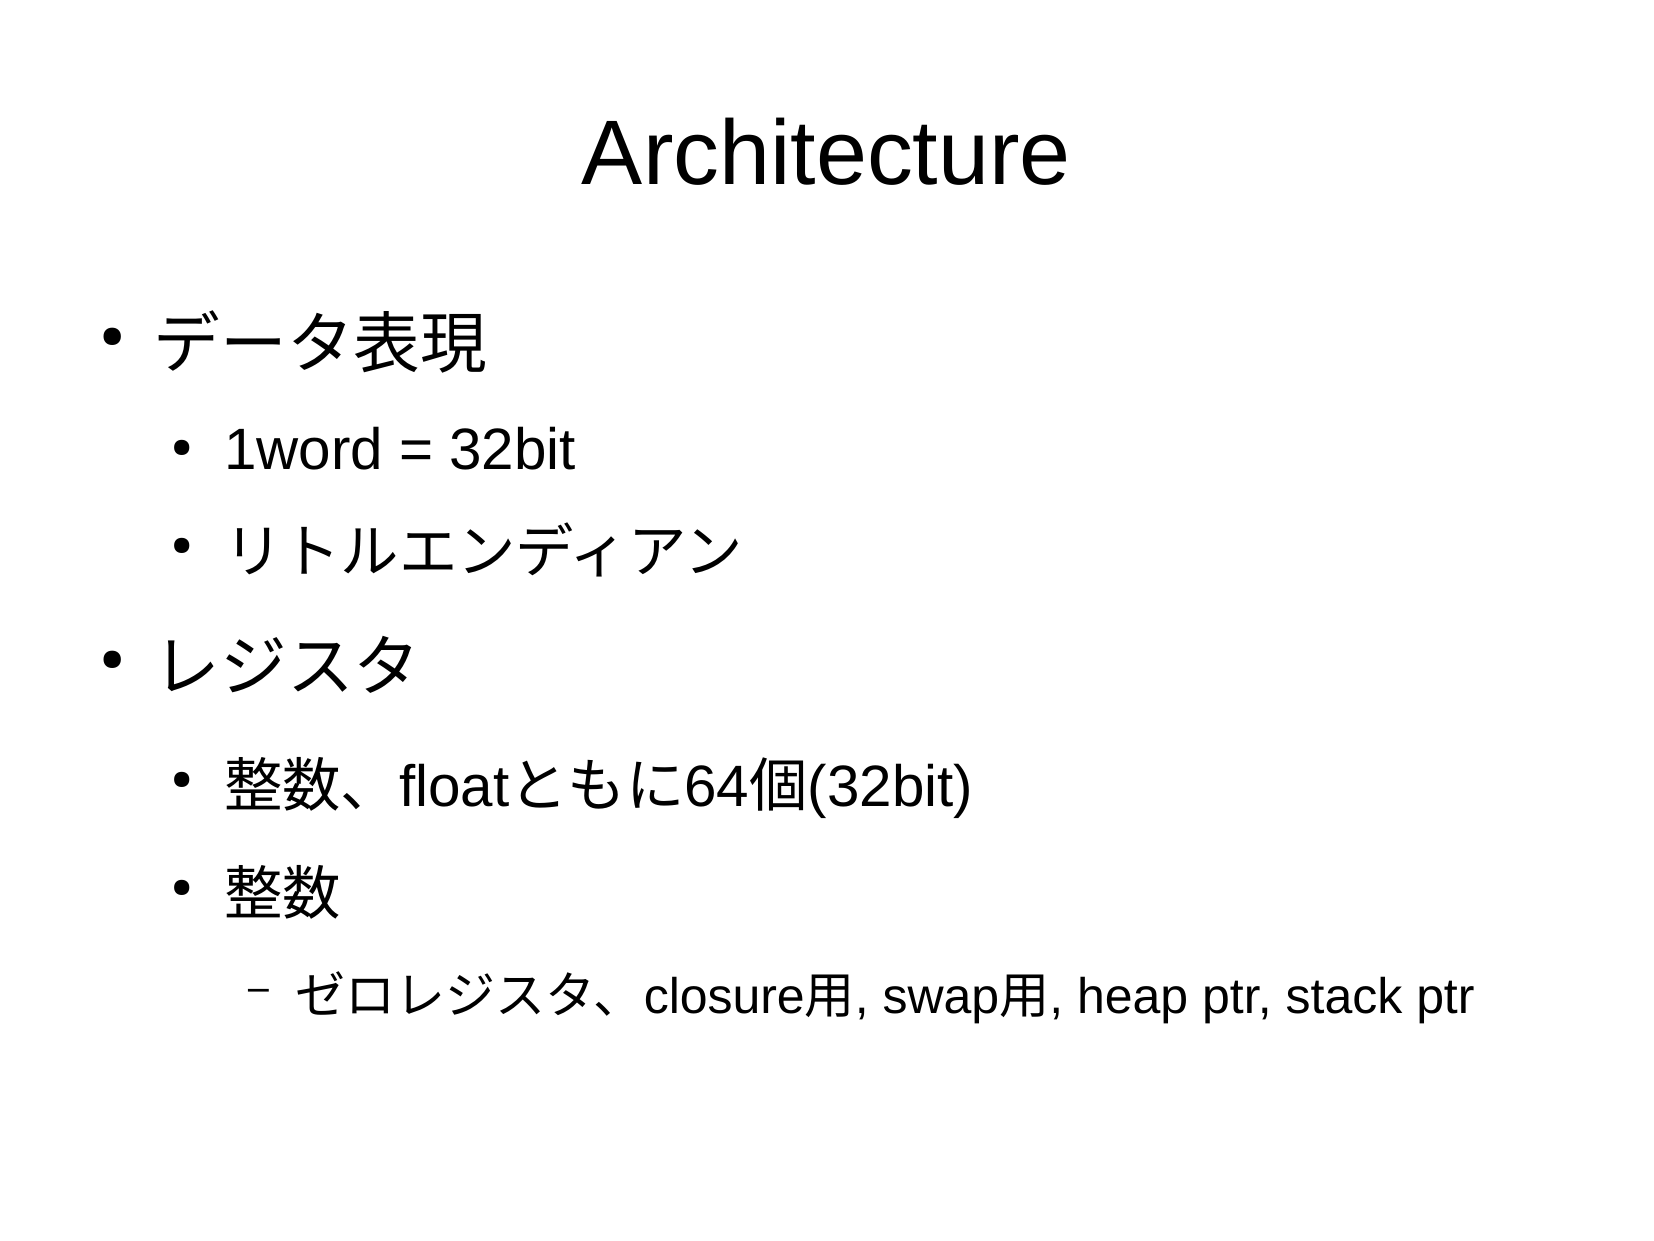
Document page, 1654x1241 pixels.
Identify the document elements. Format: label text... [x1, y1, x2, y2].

list データ表現 1word = 32bit リトルエンディアン レジスタ 整数、floatともに64個(32bit) 整数 ゼロレジスタ、closure用, swap用, heap ptr, stack ptr [82, 290, 1571, 1109]
title Architecture [82, 49, 1571, 257]
